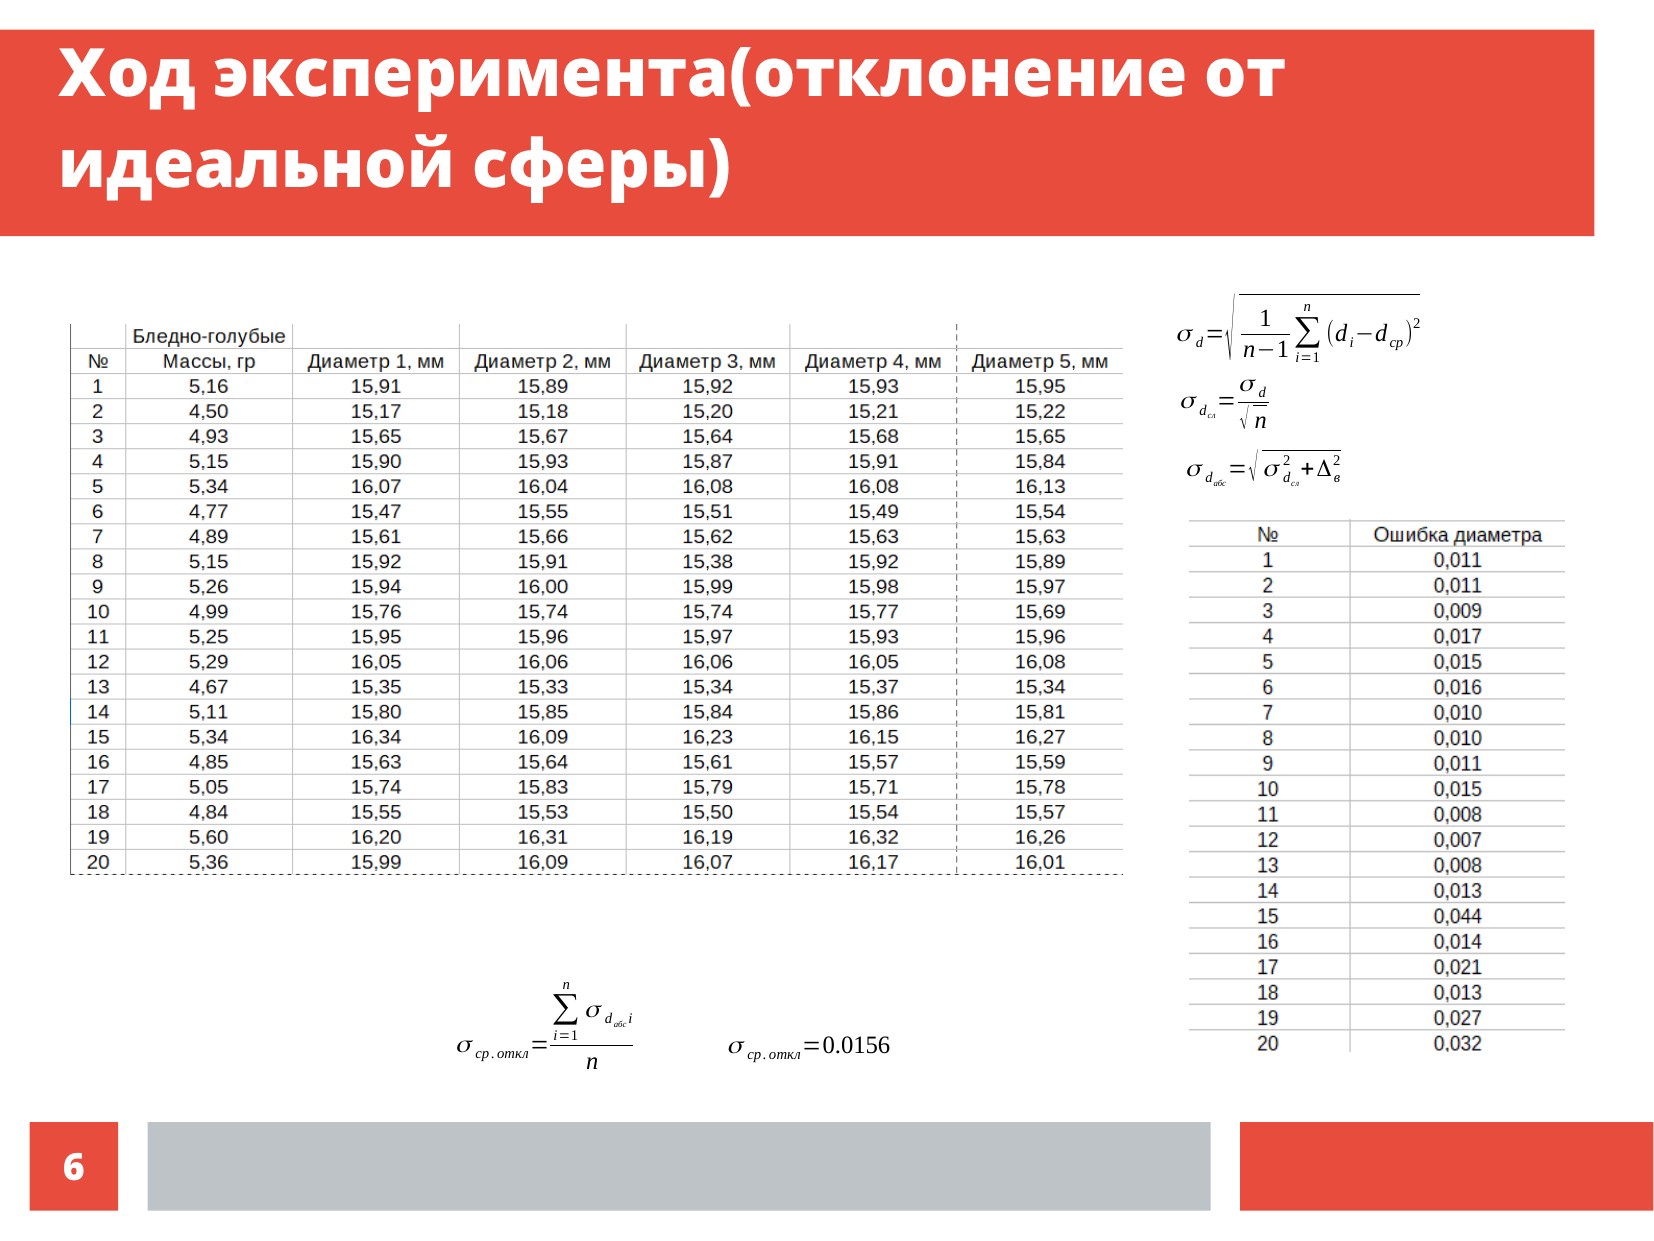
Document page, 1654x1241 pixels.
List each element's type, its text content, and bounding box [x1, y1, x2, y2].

chart [720, 1031, 897, 1063]
chart [1172, 377, 1276, 434]
title Ход эксперимента(отклонение от идеальной сферы) [59, 59, 1595, 207]
chart [1169, 293, 1426, 367]
chart [448, 976, 641, 1075]
picture [70, 324, 1123, 875]
chart [1178, 448, 1347, 489]
picture [1189, 519, 1565, 1052]
